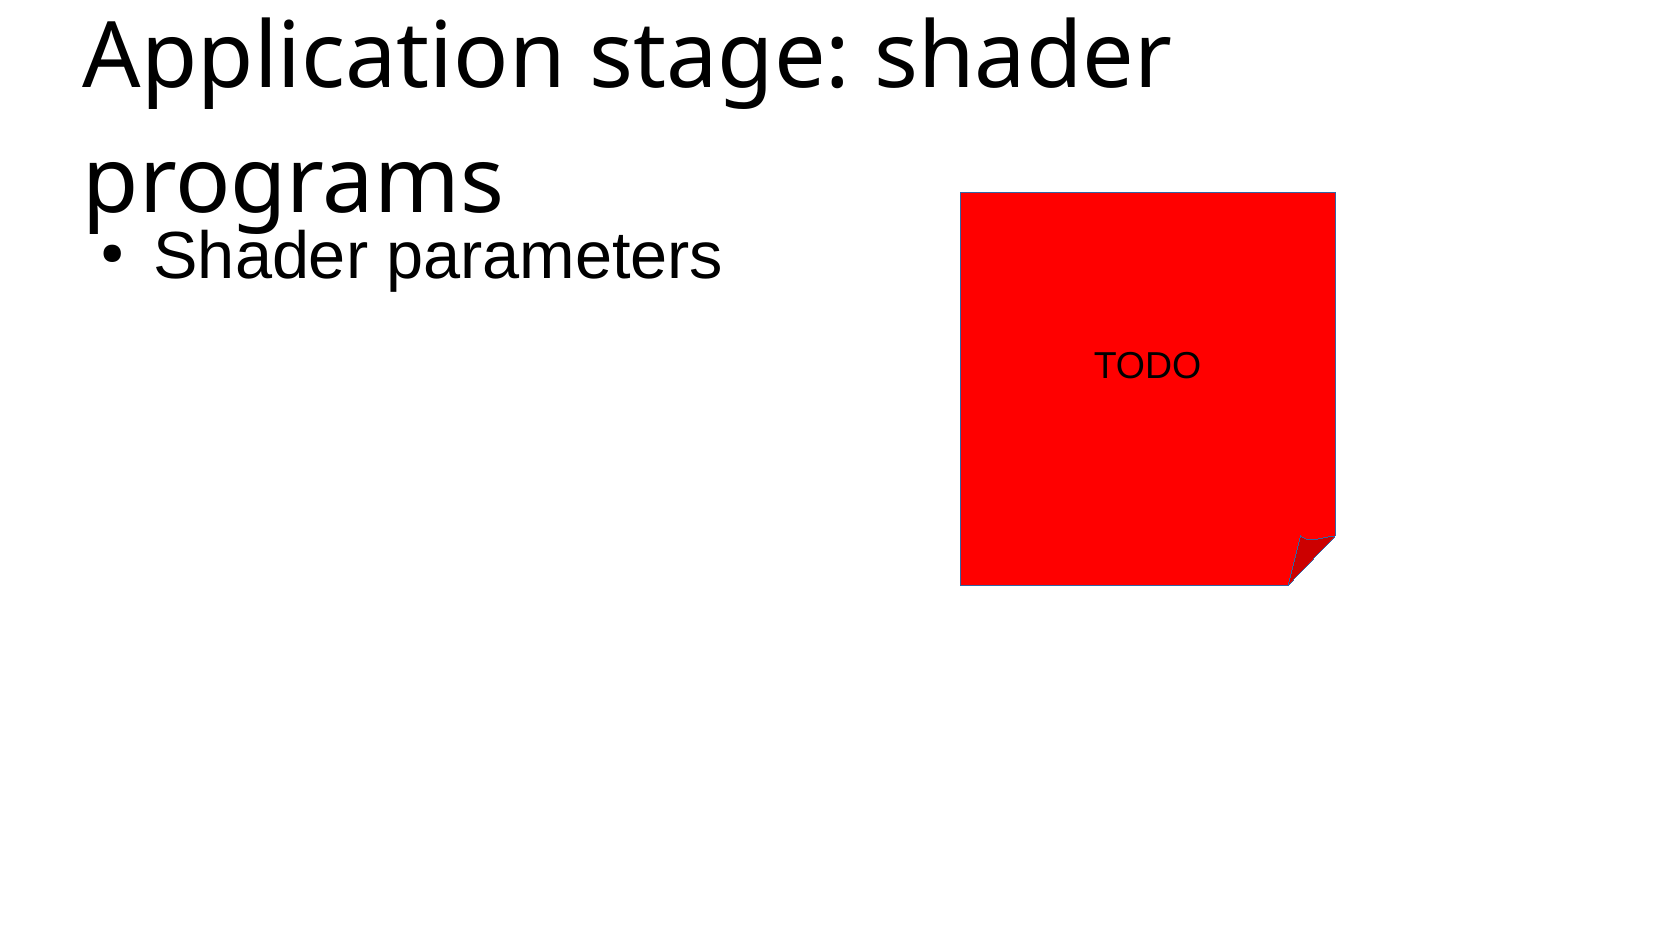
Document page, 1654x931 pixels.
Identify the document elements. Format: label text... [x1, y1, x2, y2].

text_box TODO [960, 192, 1336, 586]
title Application stage: shader programs [82, 37, 1571, 193]
list Shader parameters [82, 217, 1571, 758]
